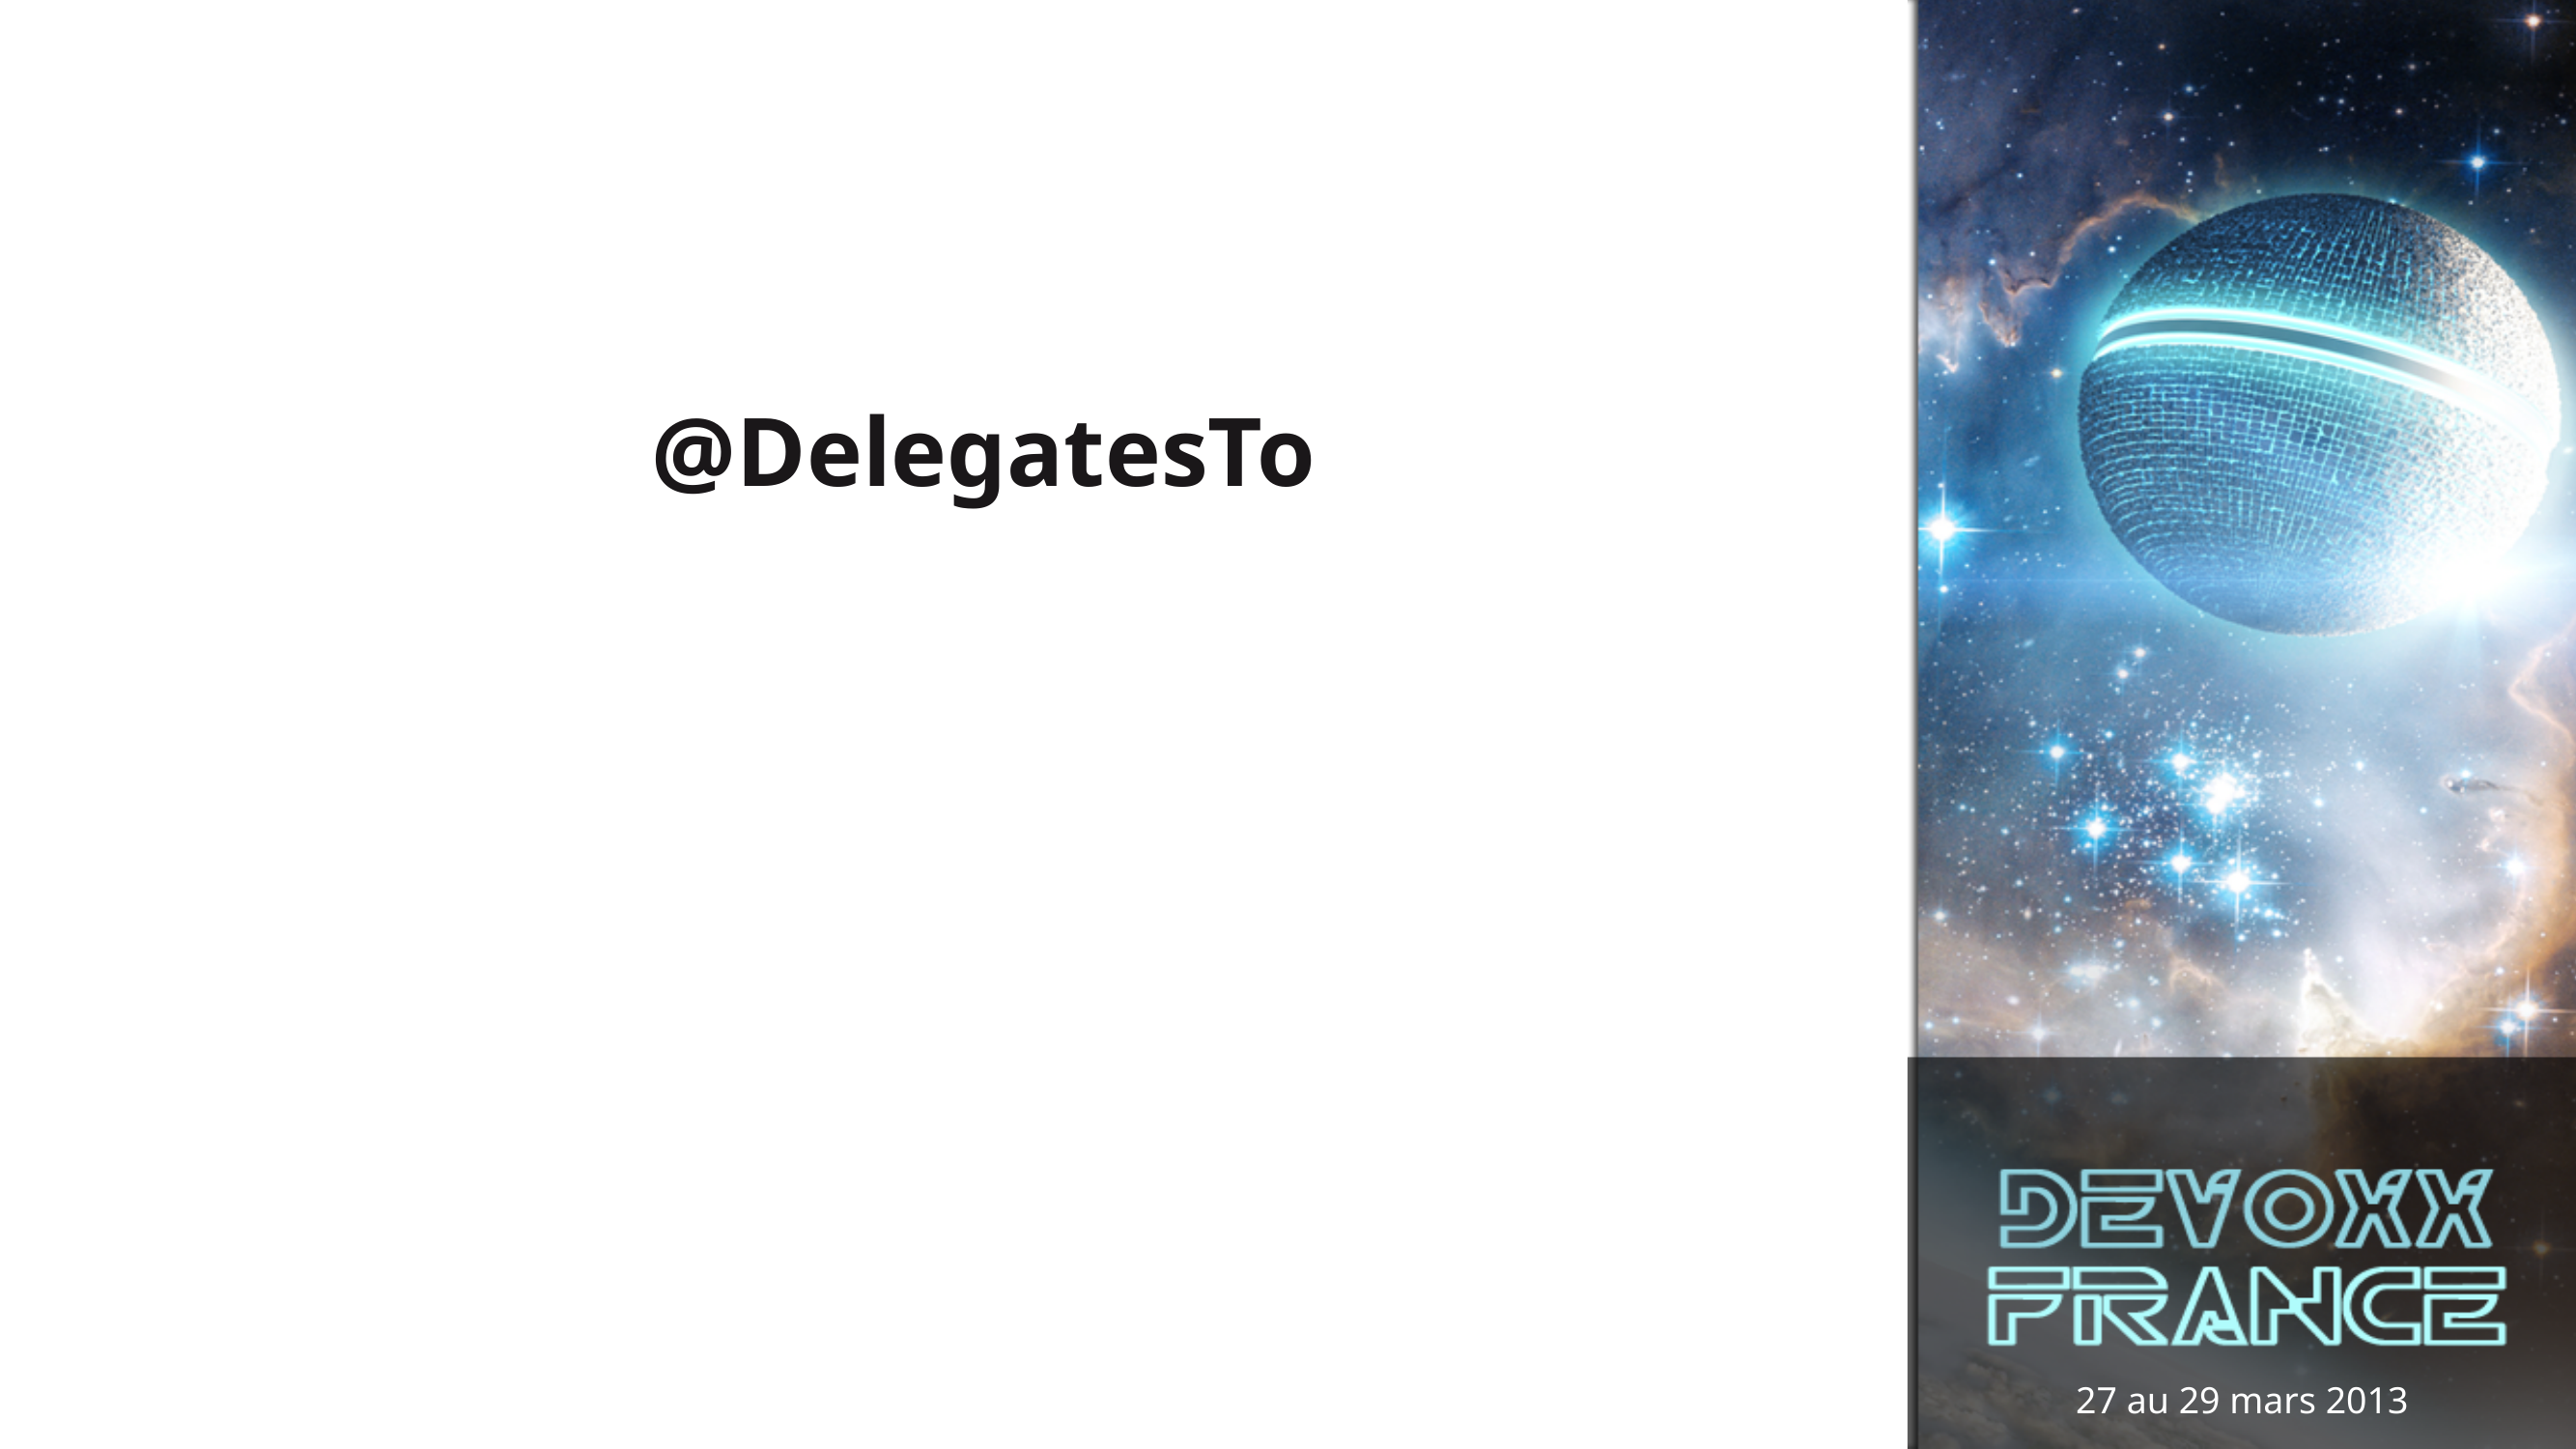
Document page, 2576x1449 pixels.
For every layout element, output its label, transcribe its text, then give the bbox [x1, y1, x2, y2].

title @DelegatesTo [171, 23, 1798, 513]
picture [1907, 0, 2576, 1449]
